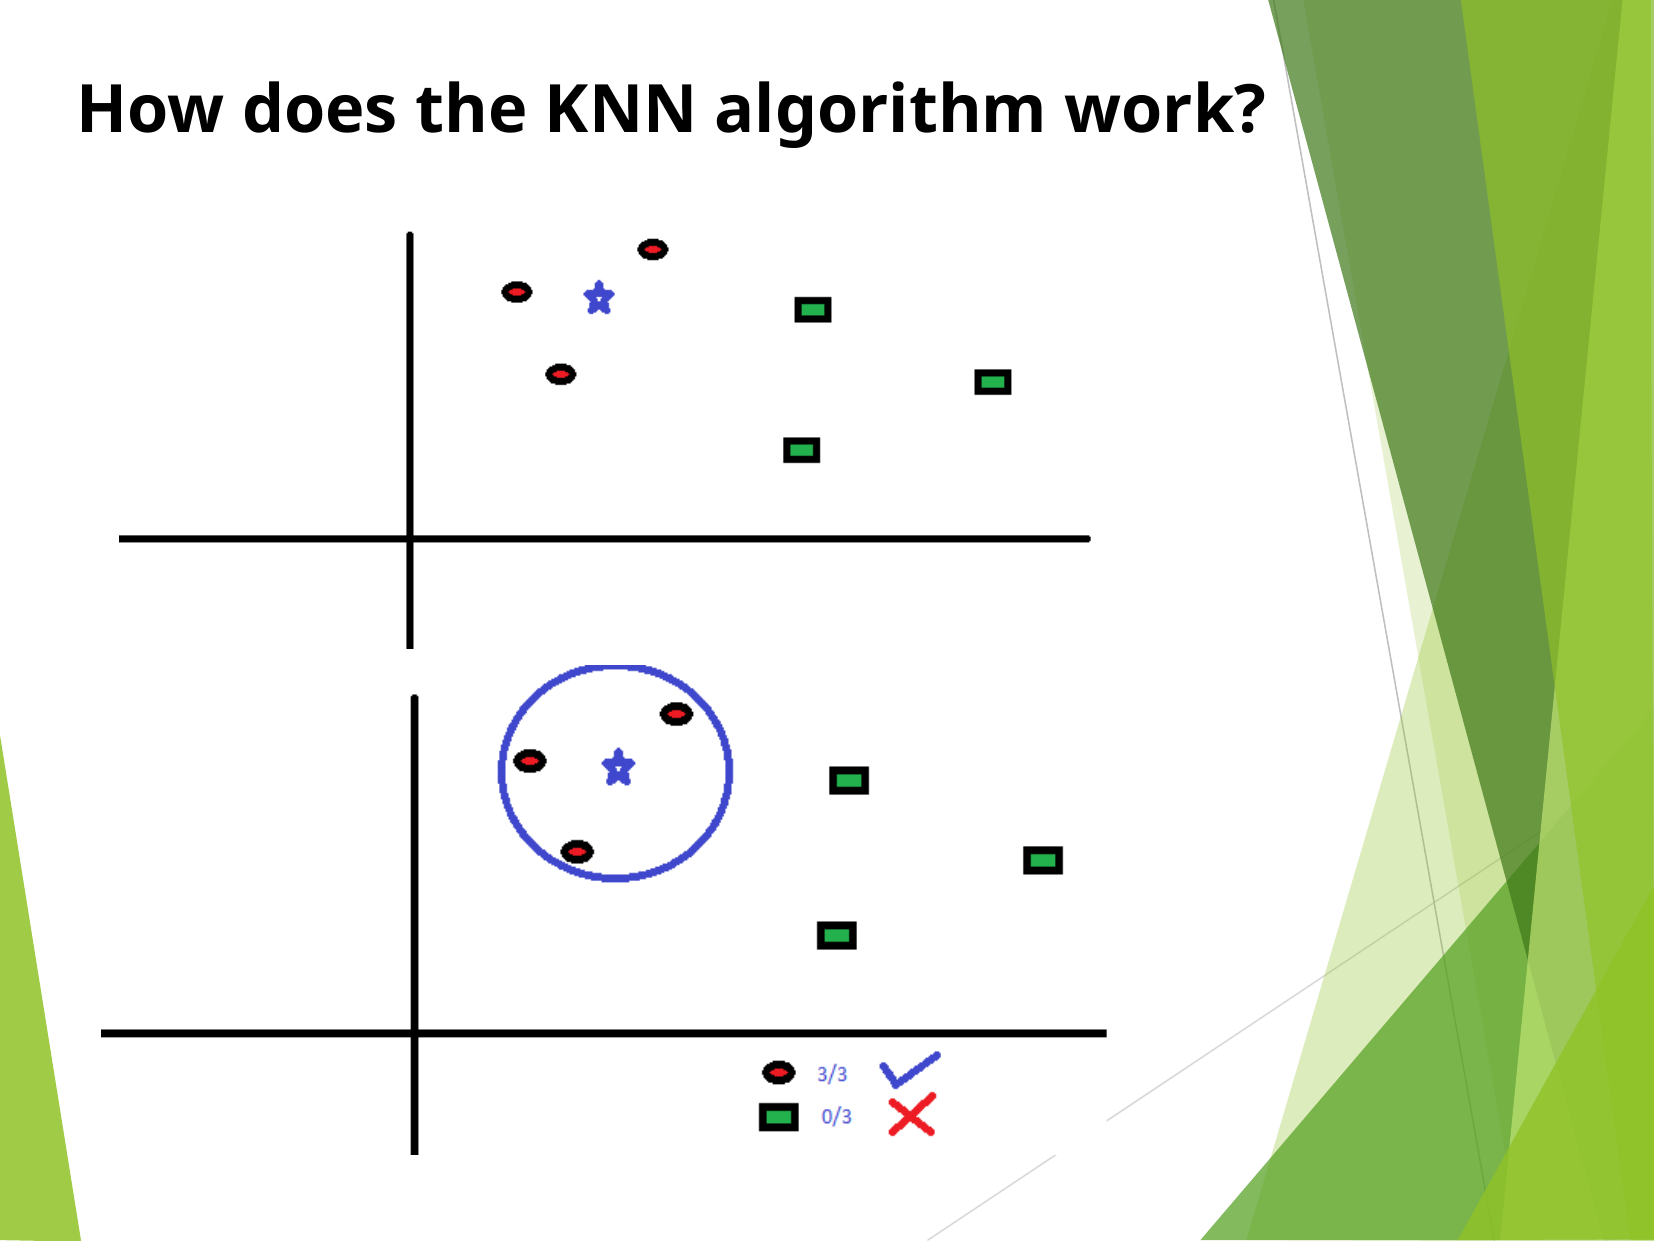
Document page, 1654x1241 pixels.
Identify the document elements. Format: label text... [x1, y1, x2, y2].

picture [74, 665, 1107, 1155]
text_box How does the KNN algorithm work? [61, 58, 1199, 236]
picture [119, 205, 1132, 649]
